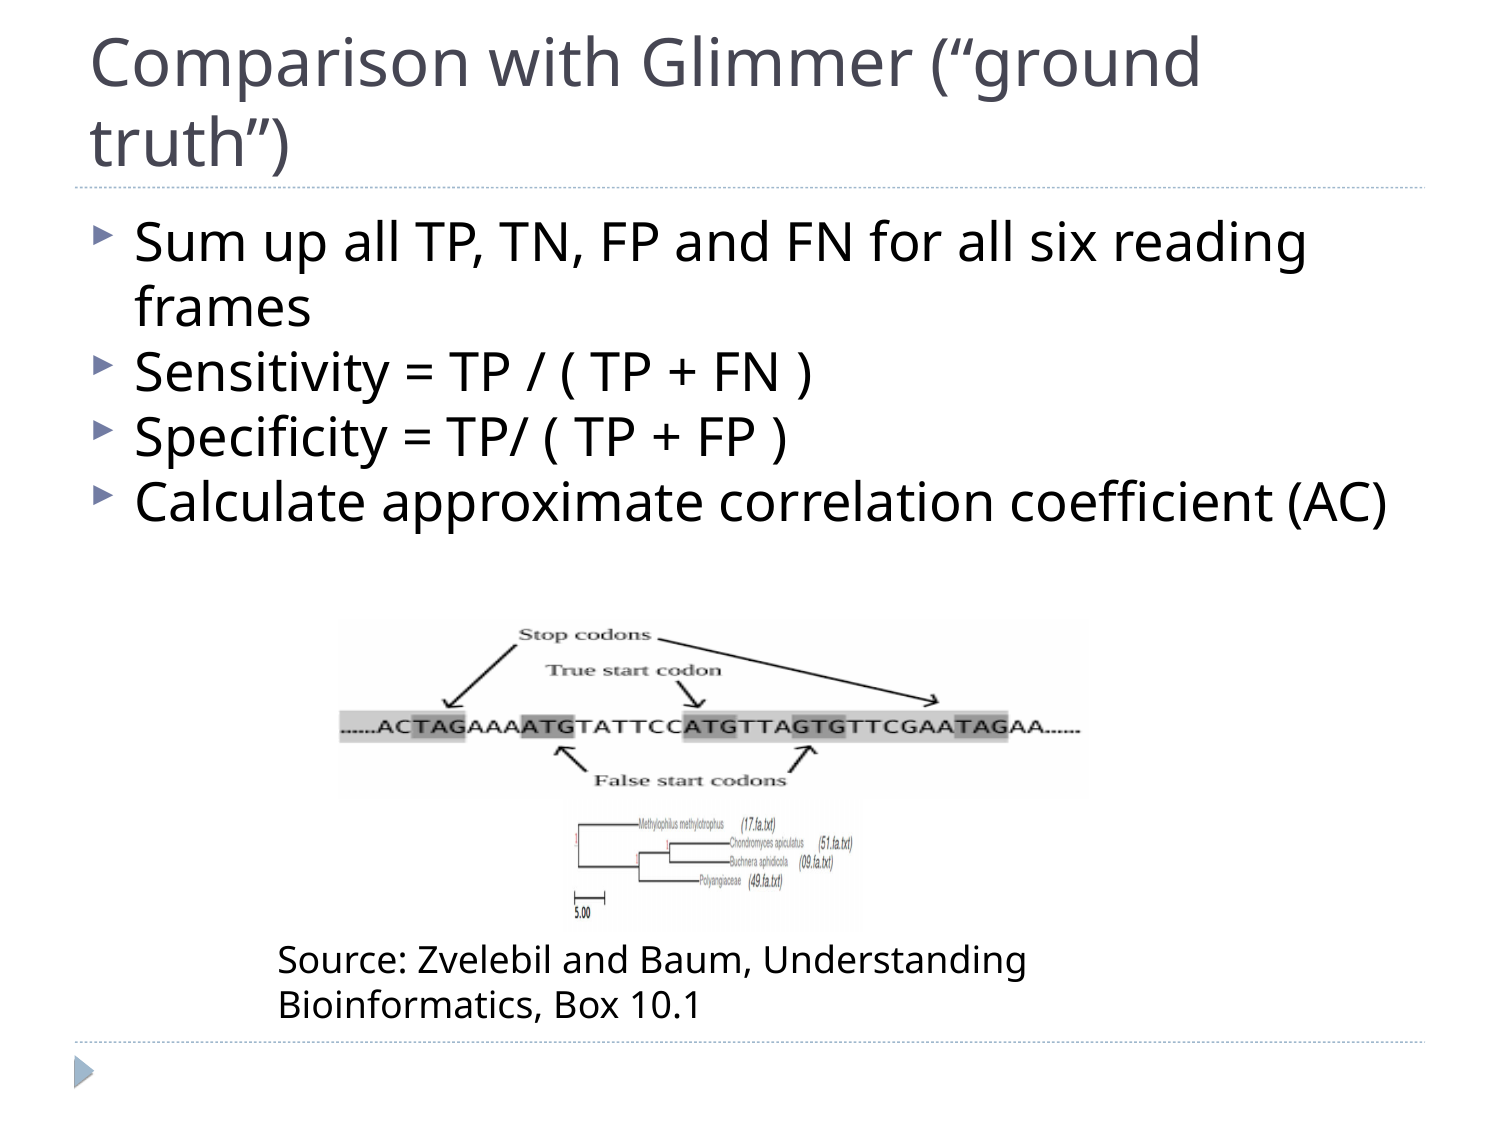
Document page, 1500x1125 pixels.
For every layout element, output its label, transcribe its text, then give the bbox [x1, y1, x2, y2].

text_box Sum up all TP, TN, FP and FN for all six reading frames Sensitivity = TP / ( TP + FN ) Specificity = TP/ ( TP + FP ) Calculate approximate correlation coefficient (AC) [75, 200, 1425, 1010]
text_box Source: Zvelebil and Baum, Understanding Bioinformatics, Box 10.1 [262, 929, 1165, 1034]
picture [338, 619, 1089, 932]
text_box Comparison with Glimmer (“ground truth”) [75, 24, 1425, 188]
